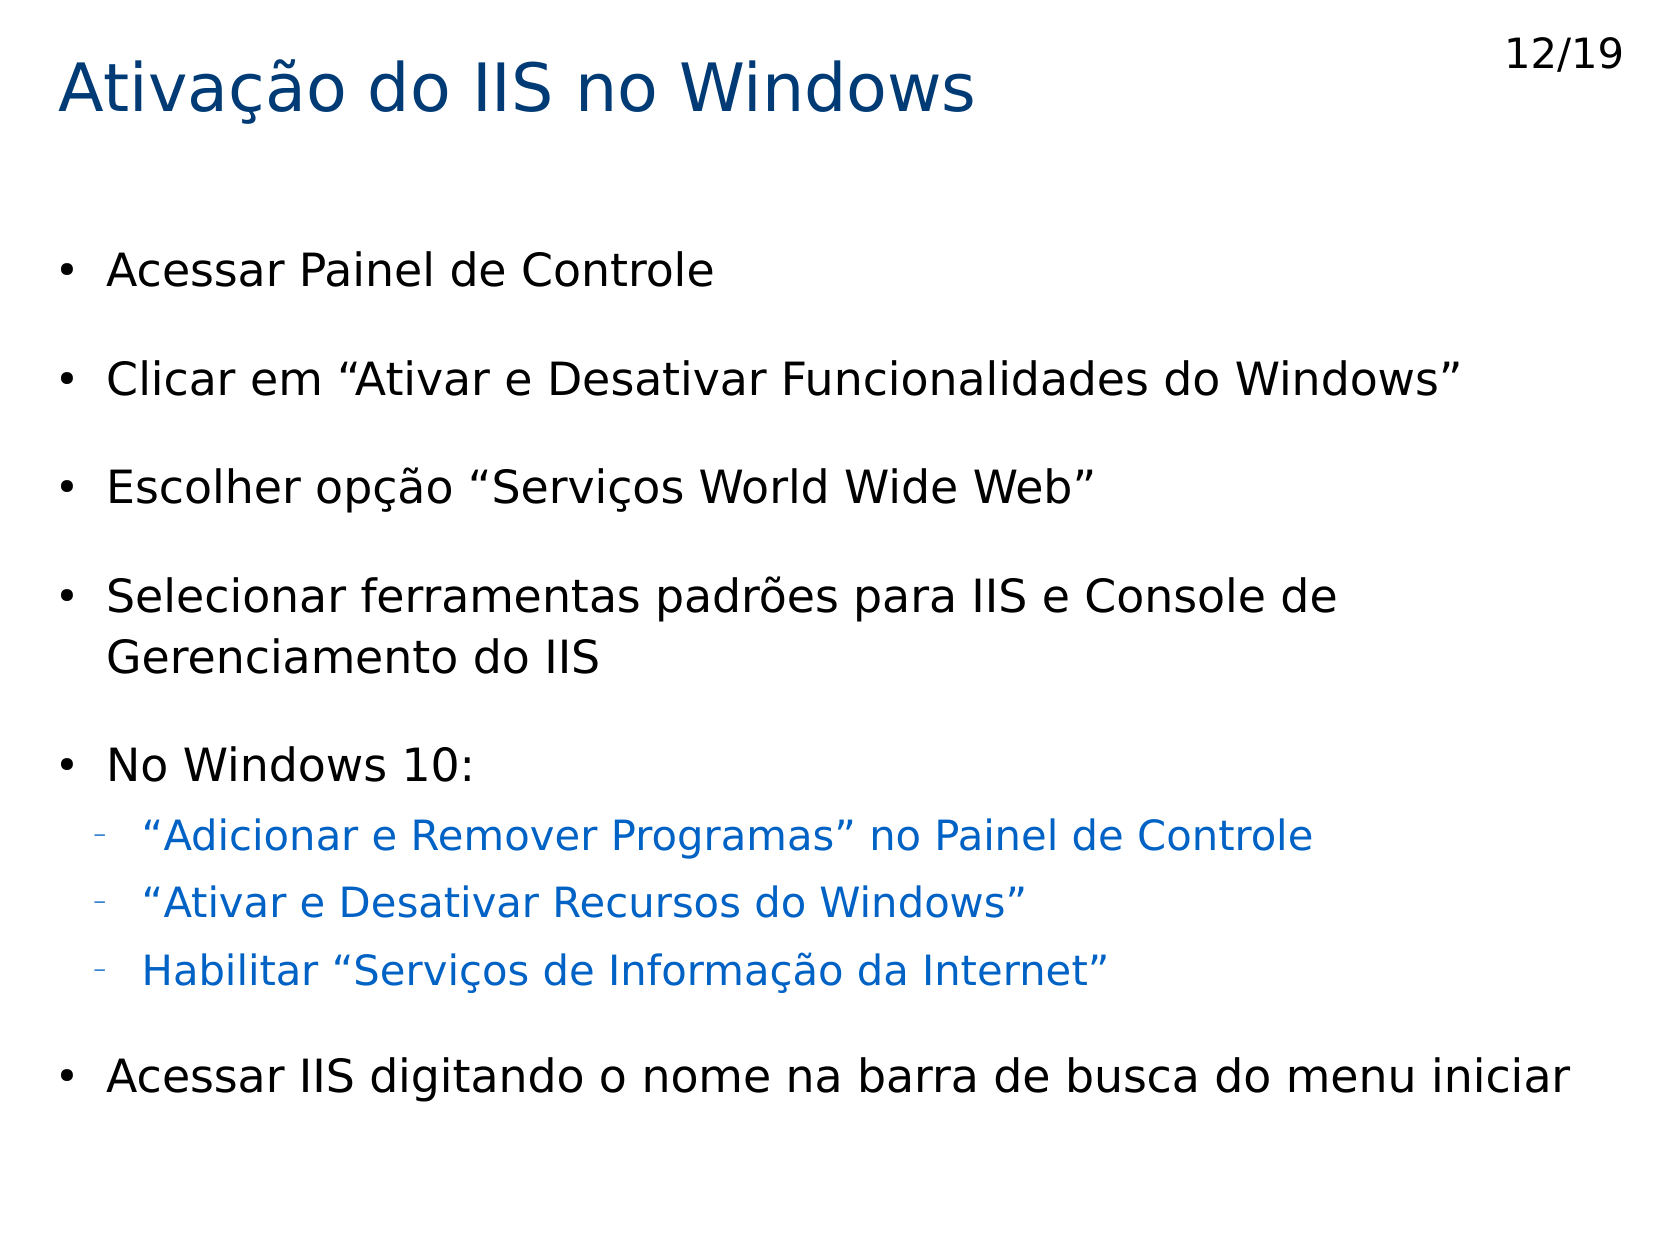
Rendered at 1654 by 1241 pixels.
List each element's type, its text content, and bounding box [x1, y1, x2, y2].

title Ativação do IIS no Windows [59, 29, 1506, 148]
list Acessar Painel de Controle Clicar em “Ativar e Desativar Funcionalidades do Windows” Escolher opção “Serviços World Wide Web” Selecionar ferramentas padrões para IIS e Console de Gerenciamento do IIS No Windows 10: “Adicionar e Remover Programas” no Painel de Controle “Ativar e Desativar Recursos do Windows” Habilitar “Serviços de Informação da Internet” Acessar IIS digitando o nome na barra de busca do menu iniciar [59, 236, 1595, 1211]
